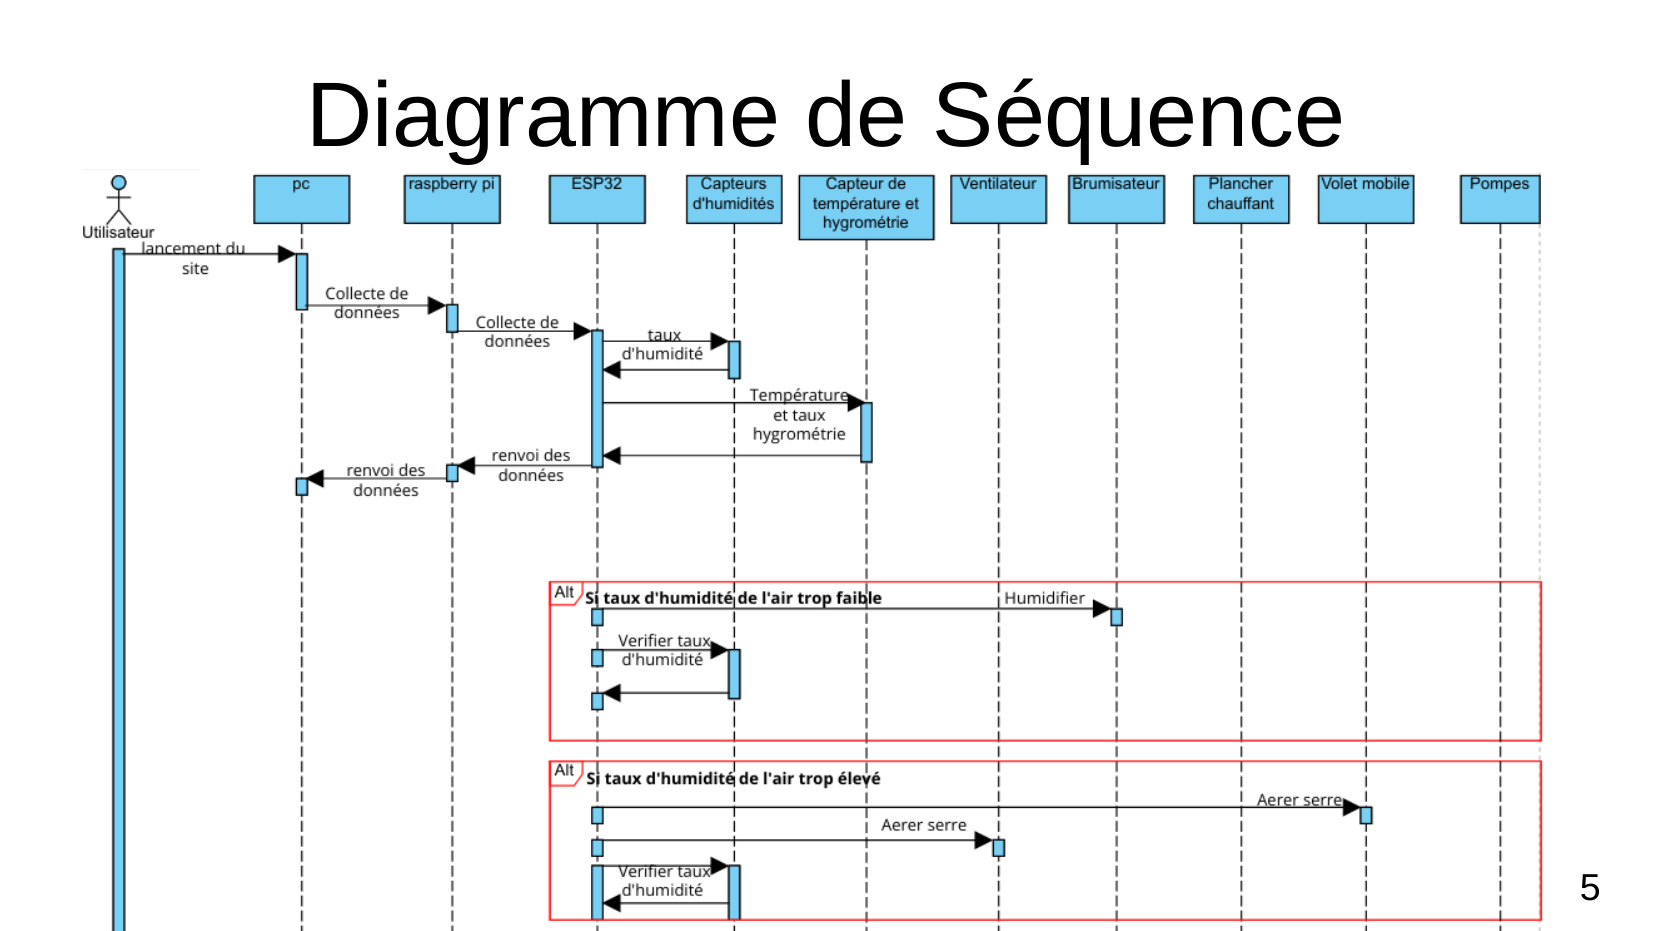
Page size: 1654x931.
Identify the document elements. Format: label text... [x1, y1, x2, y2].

title Diagramme de Séquence [82, 37, 1571, 193]
picture [82, 169, 1551, 931]
text_box 5 [1564, 858, 1625, 916]
